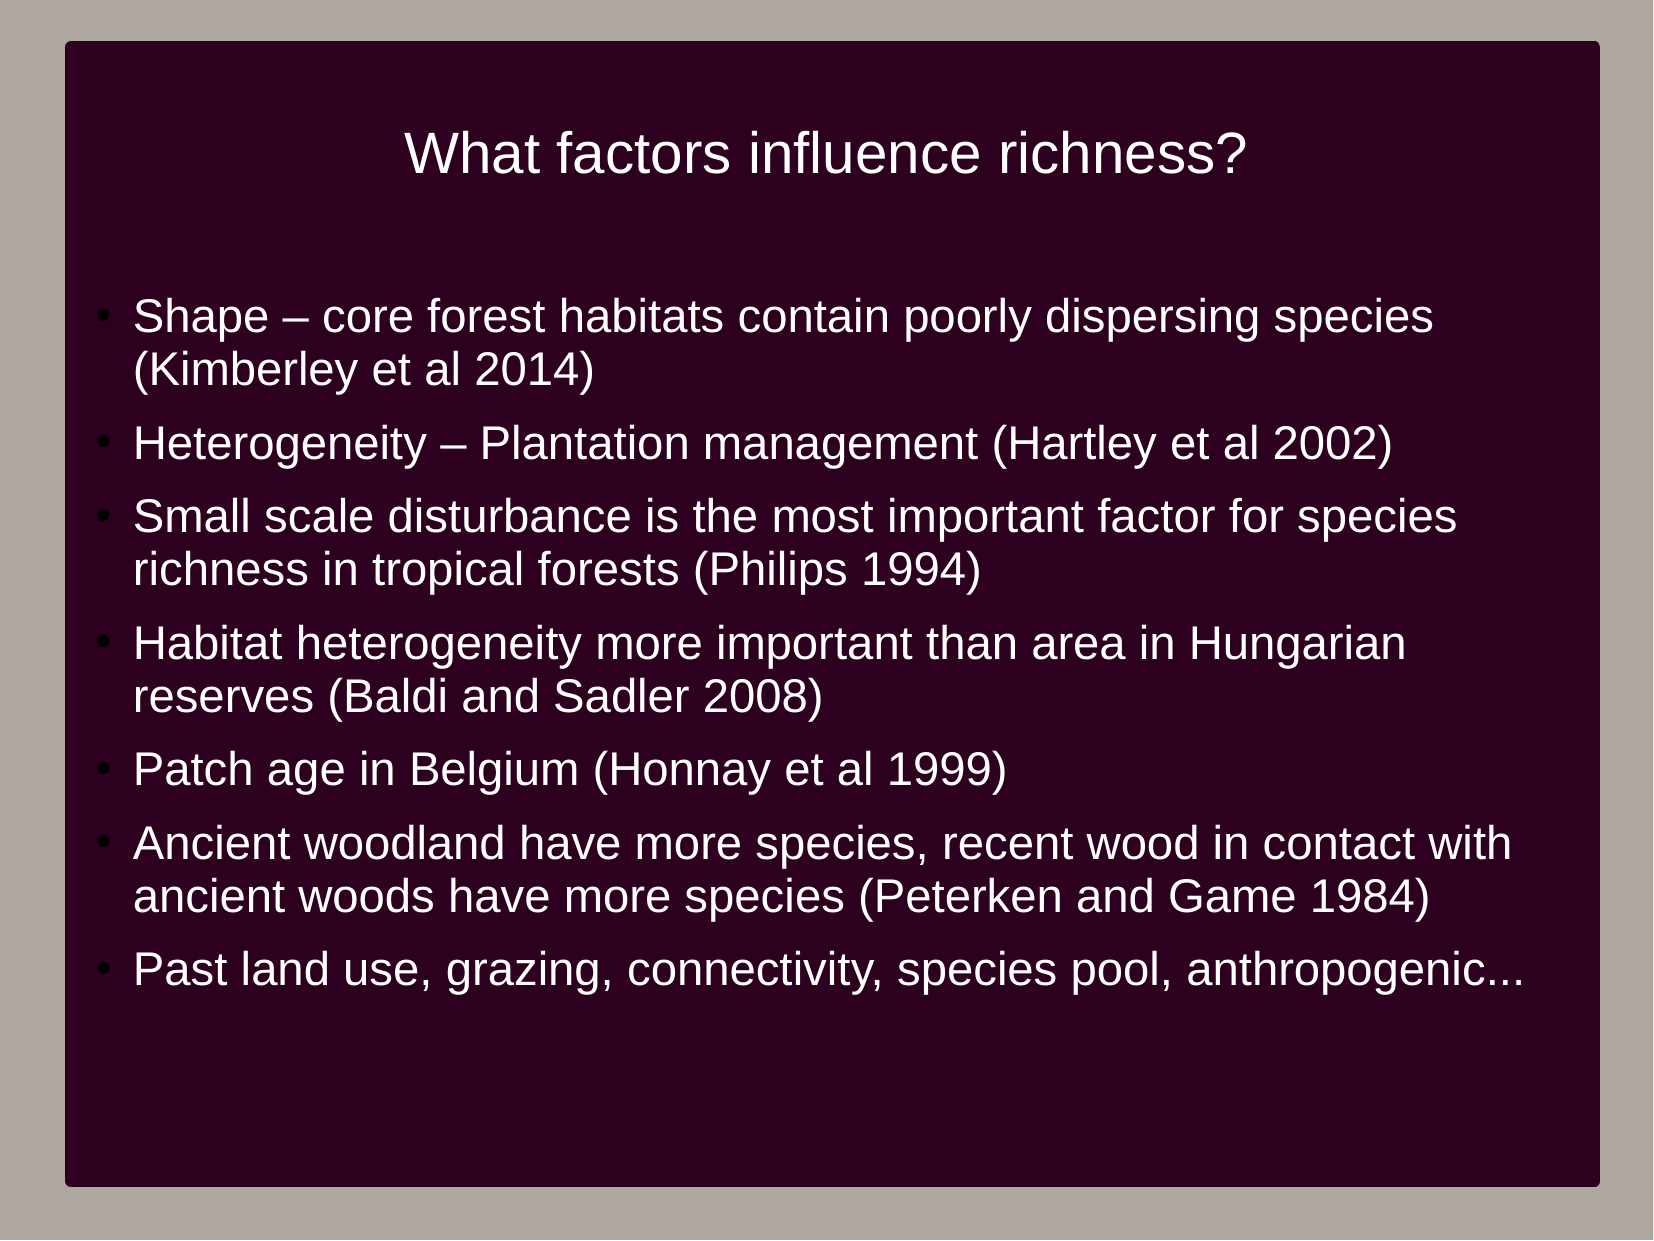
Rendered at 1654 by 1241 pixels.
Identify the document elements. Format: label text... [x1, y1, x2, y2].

list Shape – core forest habitats contain poorly dispersing species (Kimberley et al 2014) Heterogeneity – Plantation management (Hartley et al 2002) Small scale disturbance is the most important factor for species richness in tropical forests (Philips 1994) Habitat heterogeneity more important than area in Hungarian reserves (Baldi and Sadler 2008) Patch age in Belgium (Honnay et al 1999) Ancient woodland have more species, recent wood in contact with ancient woods have more species (Peterken and Game 1984) Past land use, grazing, connectivity, species pool, anthropogenic... [82, 290, 1571, 1010]
title What factors influence richness? [82, 49, 1571, 257]
text_box [70, 47, 1595, 1182]
